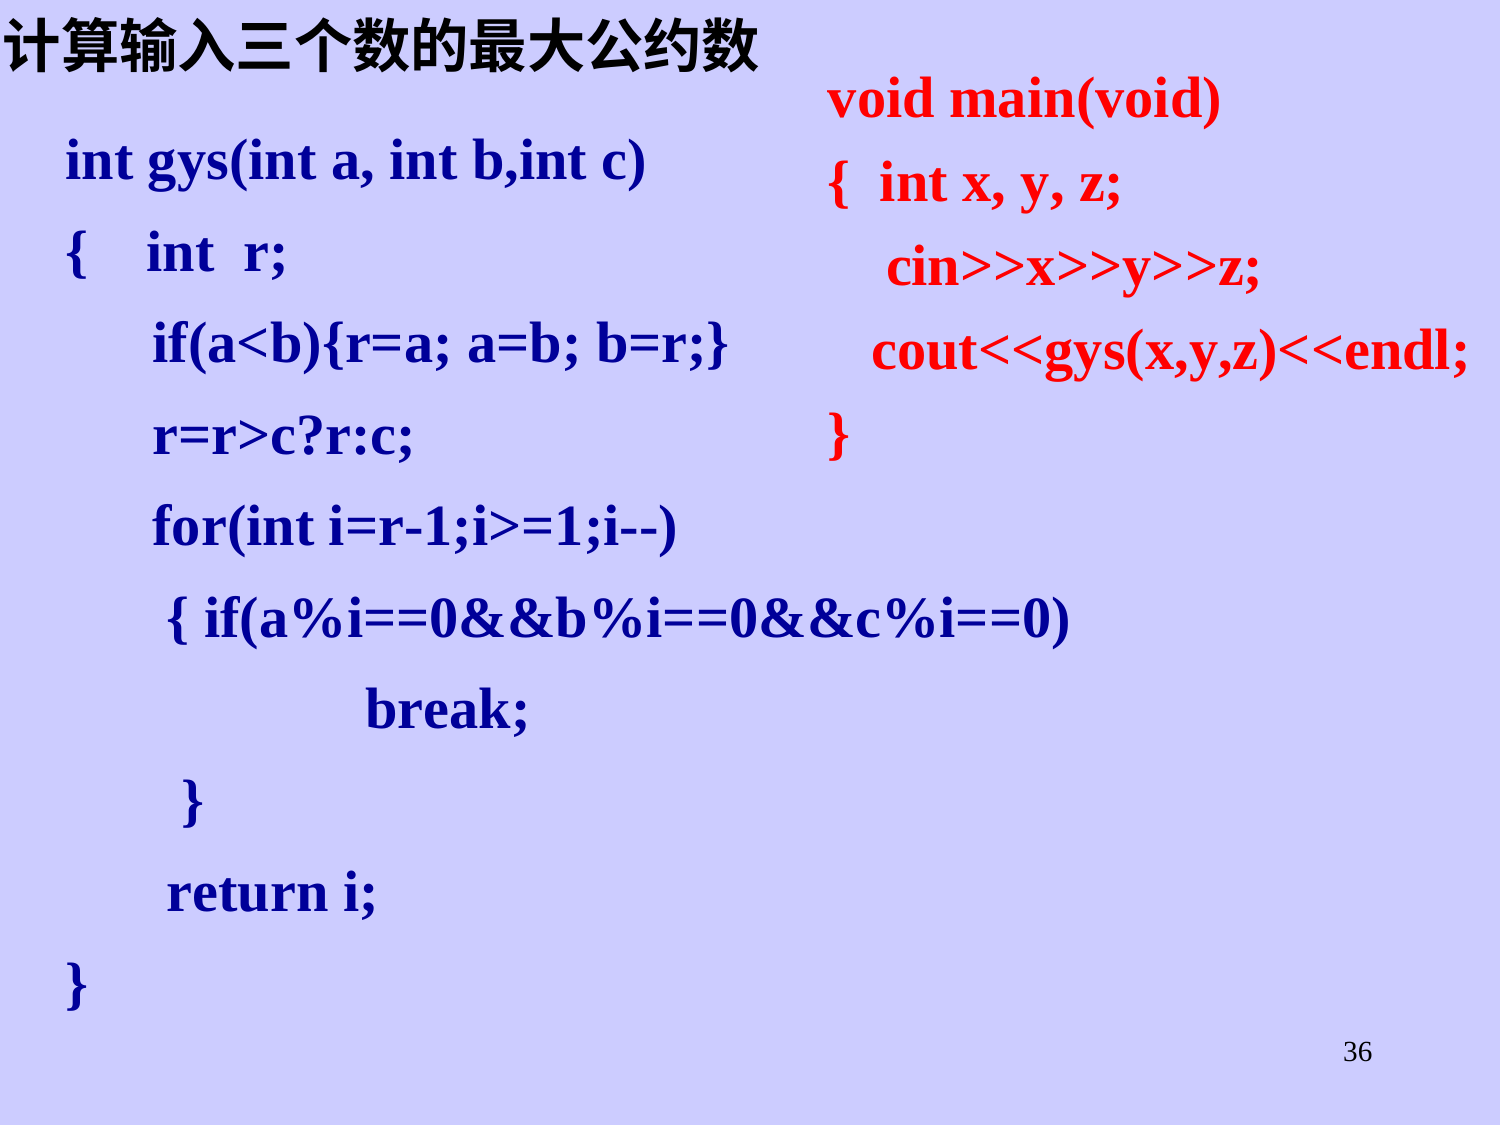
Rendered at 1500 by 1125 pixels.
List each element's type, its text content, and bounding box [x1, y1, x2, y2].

text_box 计算输入三个数的最大公约数 [0, 0, 1450, 81]
text_box void main(void) { int x, y, z; cin>>x>>y>>z; cout<<gys(x,y,z)<<endl; } [825, 50, 1500, 468]
text_box <编号> [1074, 1025, 1388, 1101]
text_box int gys(int a, int b,int c) { int r; if(a<b){r=a; a=b; b=r;} r=r>c?r:c; for(int i=r-1;i>=1;i--) { if(a%i==0&&b%i==0&&c%i==0) break; } return i; } [62, 112, 1338, 1017]
